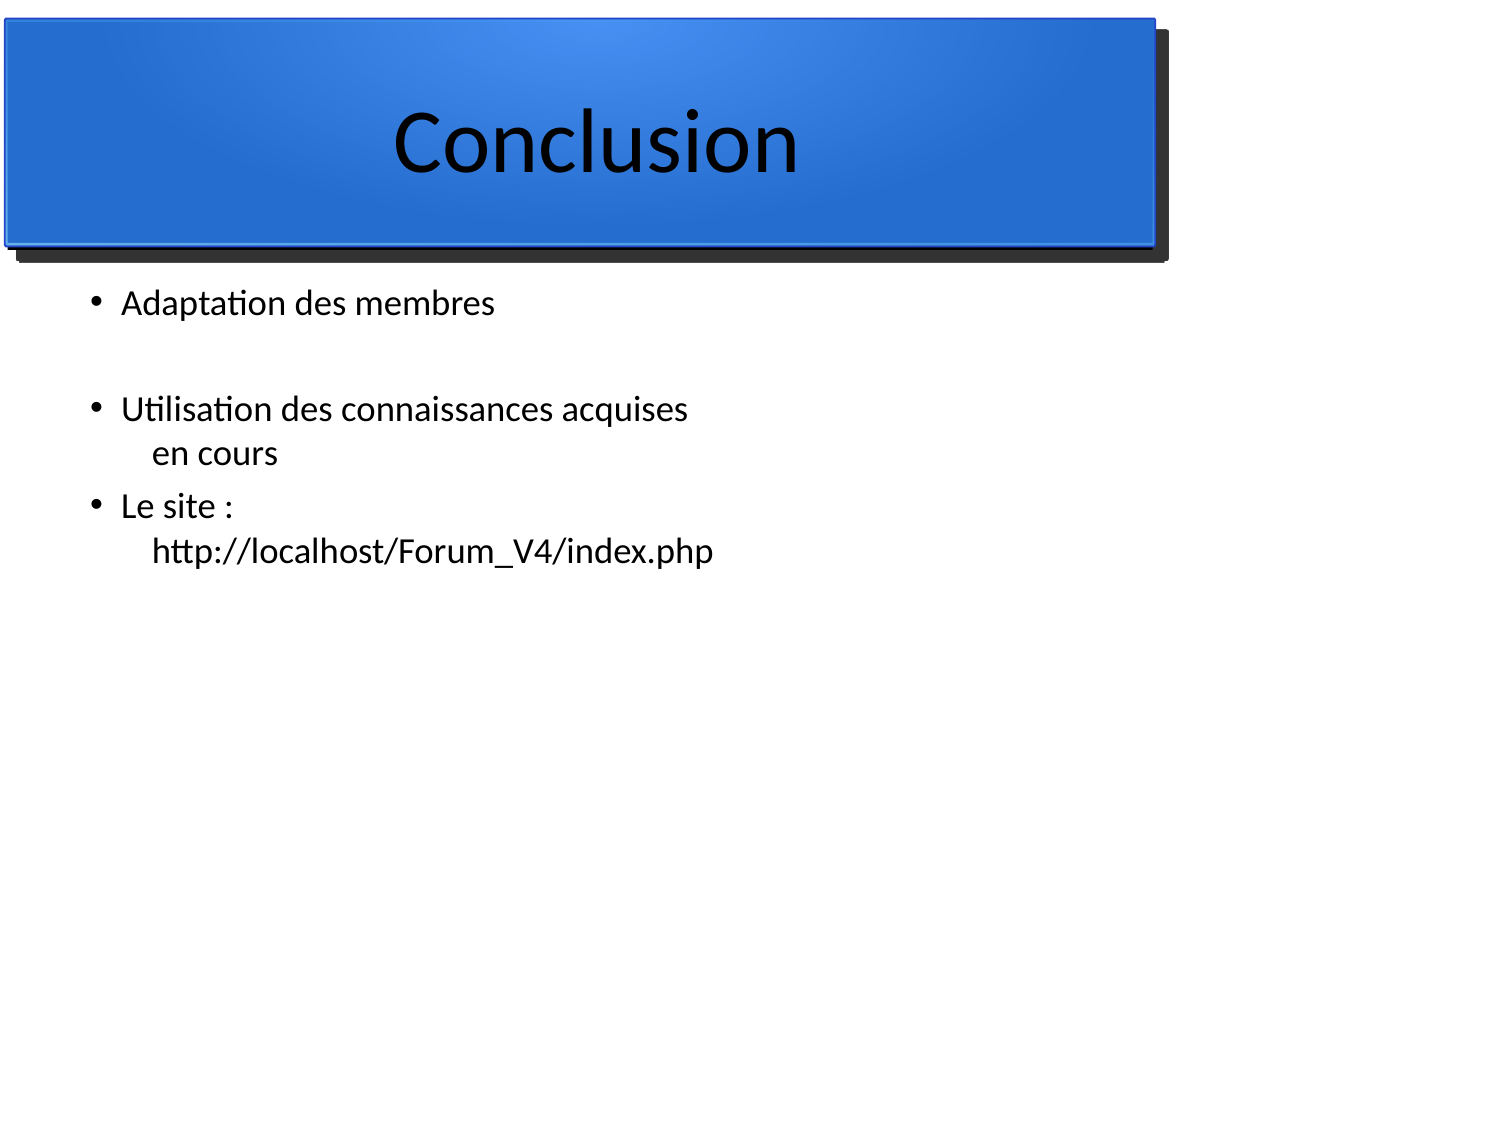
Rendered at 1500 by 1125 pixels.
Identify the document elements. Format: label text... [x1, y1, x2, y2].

title Conclusion [75, 42, 1120, 229]
list Adaptation des membres Utilisation des connaissances acquises en cours Le site : http://localhost/Forum_V4/index.php [75, 271, 734, 583]
